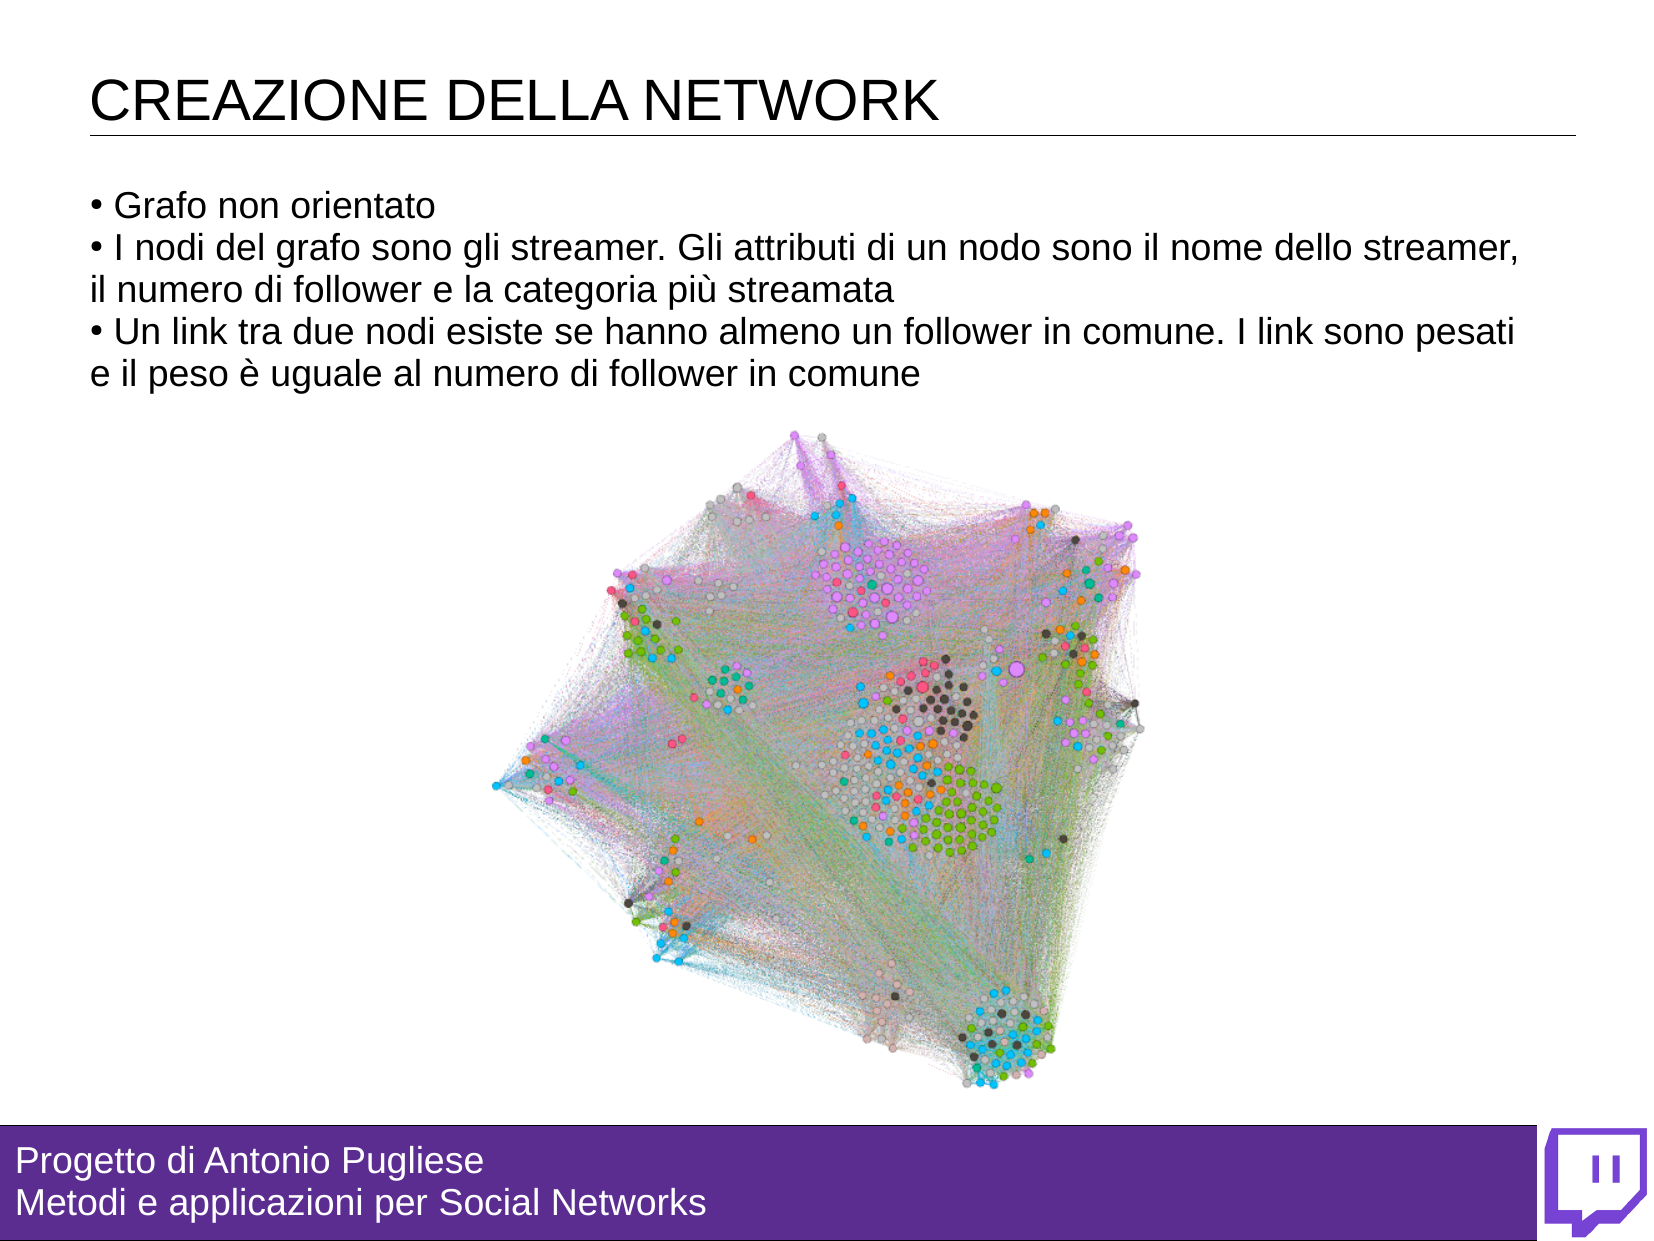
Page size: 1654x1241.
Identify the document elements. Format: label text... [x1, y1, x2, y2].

picture [1537, 1124, 1653, 1241]
text_box Progetto di Antonio Pugliese Metodi e applicazioni per Social Networks [0, 1132, 872, 1232]
text_box CREAZIONE DELLA NETWORK [75, 60, 1576, 166]
text_box [0, 1125, 1537, 1241]
picture [446, 408, 1207, 1111]
text_box Grafo non orientato I nodi del grafo sono gli streamer. Gli attributi di un nodo sono il nome dello streamer, il numero di follower e la categoria più streamata Un link tra due nodi esiste se hanno almeno un follower in comune. I link sono pesati e il peso è uguale al numero di follower in comune [75, 177, 1546, 445]
